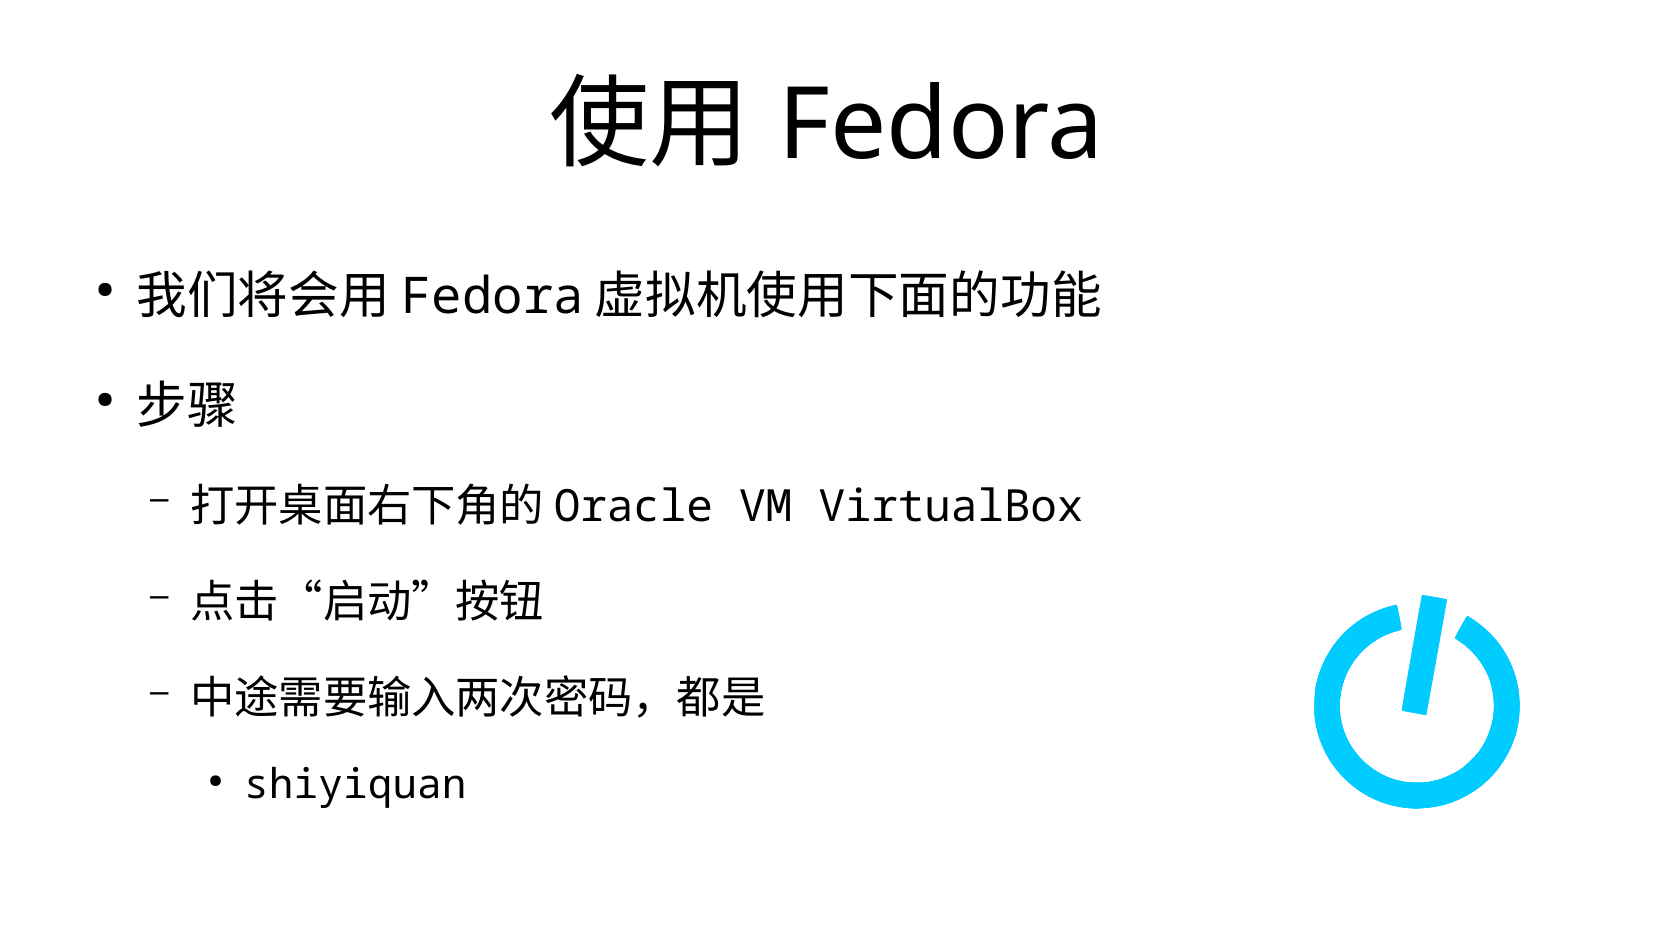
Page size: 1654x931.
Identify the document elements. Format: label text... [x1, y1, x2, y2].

title 使用Fedora [82, 37, 1571, 193]
list 我们将会用Fedora虚拟机使用下面的功能 步骤 打开桌面右下角的Oracle VM VirtualBox 点击“启动”按钮 中途需要输入两次密码，都是 shiyiquan [82, 217, 1571, 815]
